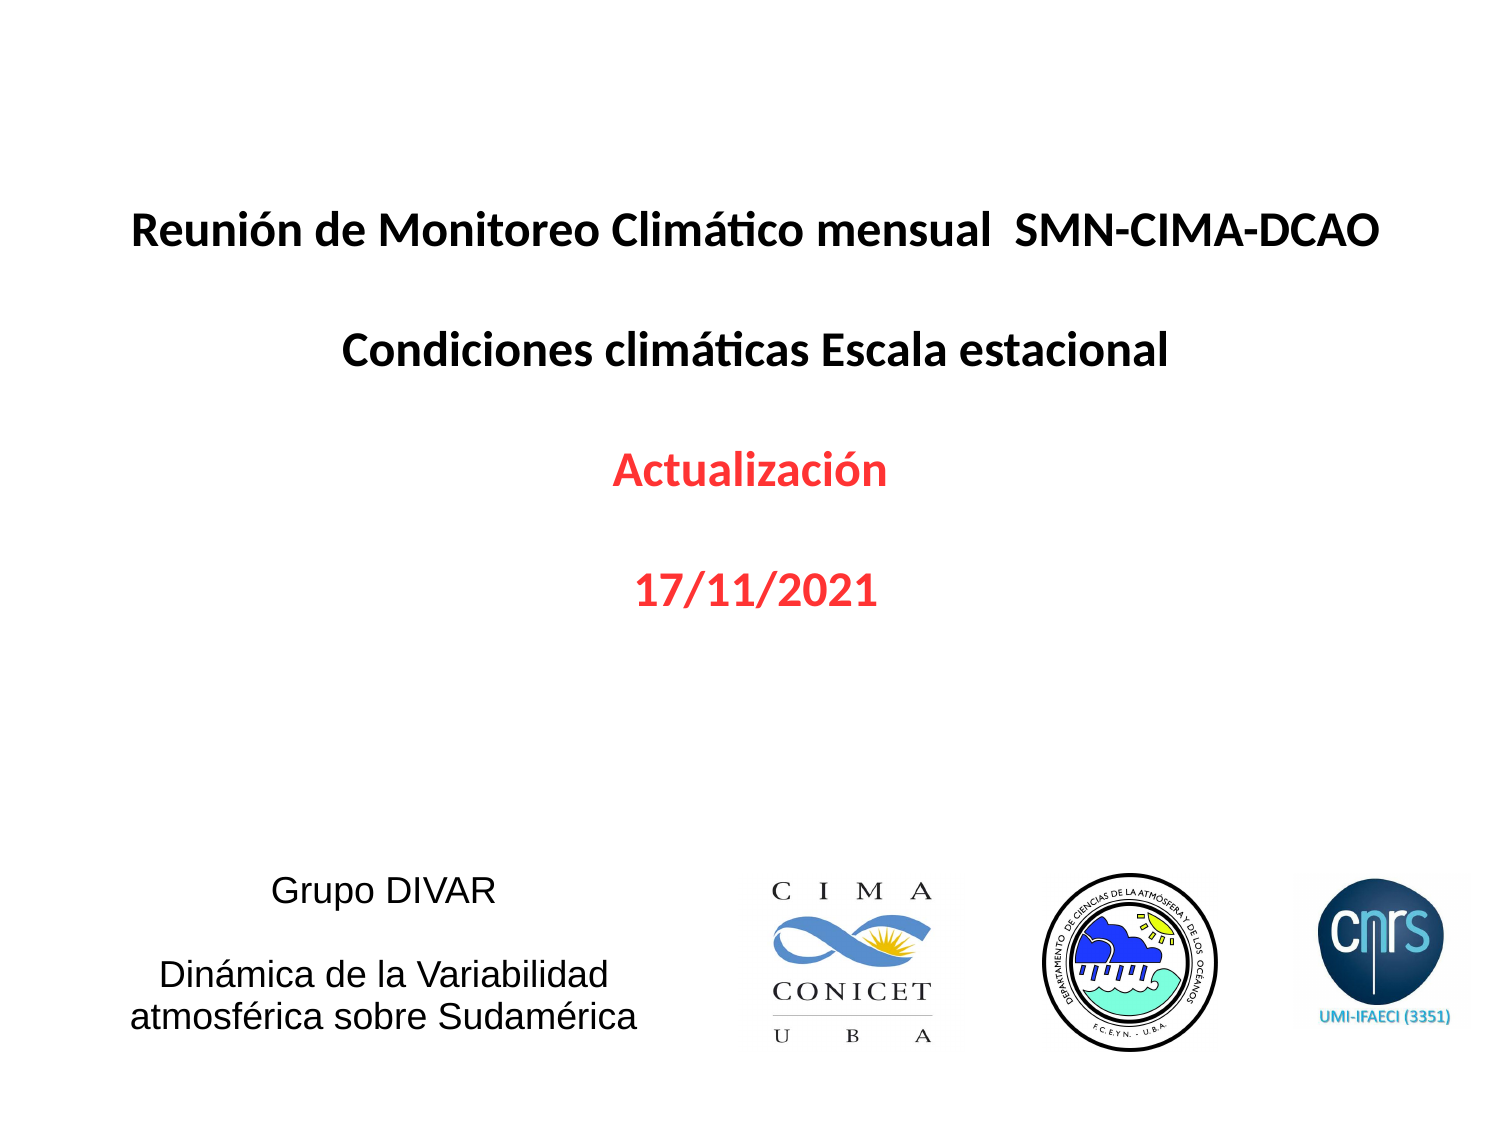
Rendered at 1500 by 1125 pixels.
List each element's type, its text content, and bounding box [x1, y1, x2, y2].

text_box Grupo DIVAR Dinámica de la Variabilidad atmosférica sobre Sudamérica [59, 862, 709, 1087]
text_box Reunión de Monitoreo Climático mensual SMN-CIMA-DCAO Condiciones climáticas Escala estacional Actualización 17/11/2021 [82, 188, 1430, 591]
picture [1042, 873, 1218, 1052]
picture [1293, 873, 1471, 1030]
picture [738, 873, 965, 1052]
